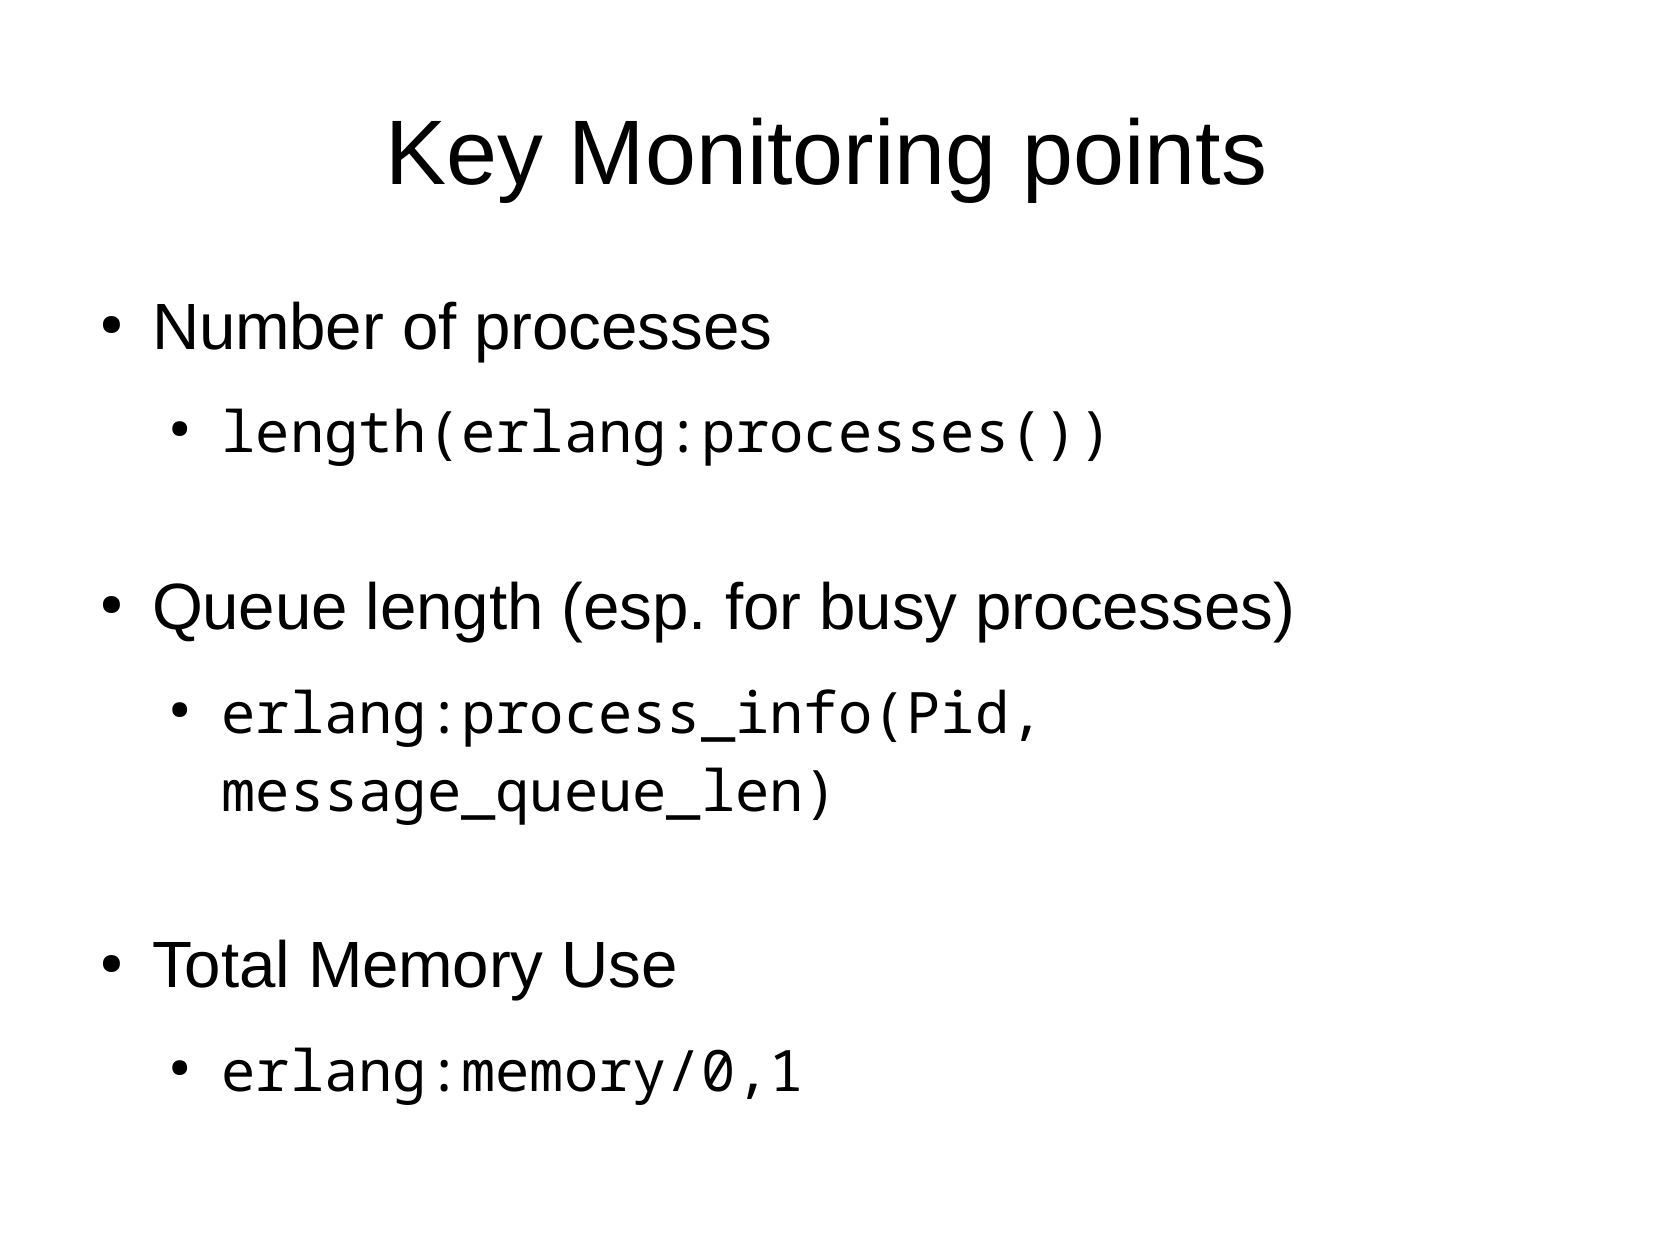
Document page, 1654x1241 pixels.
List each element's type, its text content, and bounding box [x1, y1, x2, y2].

list Number of processes length(erlang:processes()) Queue length (esp. for busy processes) erlang:process_info(Pid, message_queue_len) Total Memory Use erlang:memory/0,1 [82, 290, 1571, 1109]
title Key Monitoring points [82, 49, 1571, 257]
